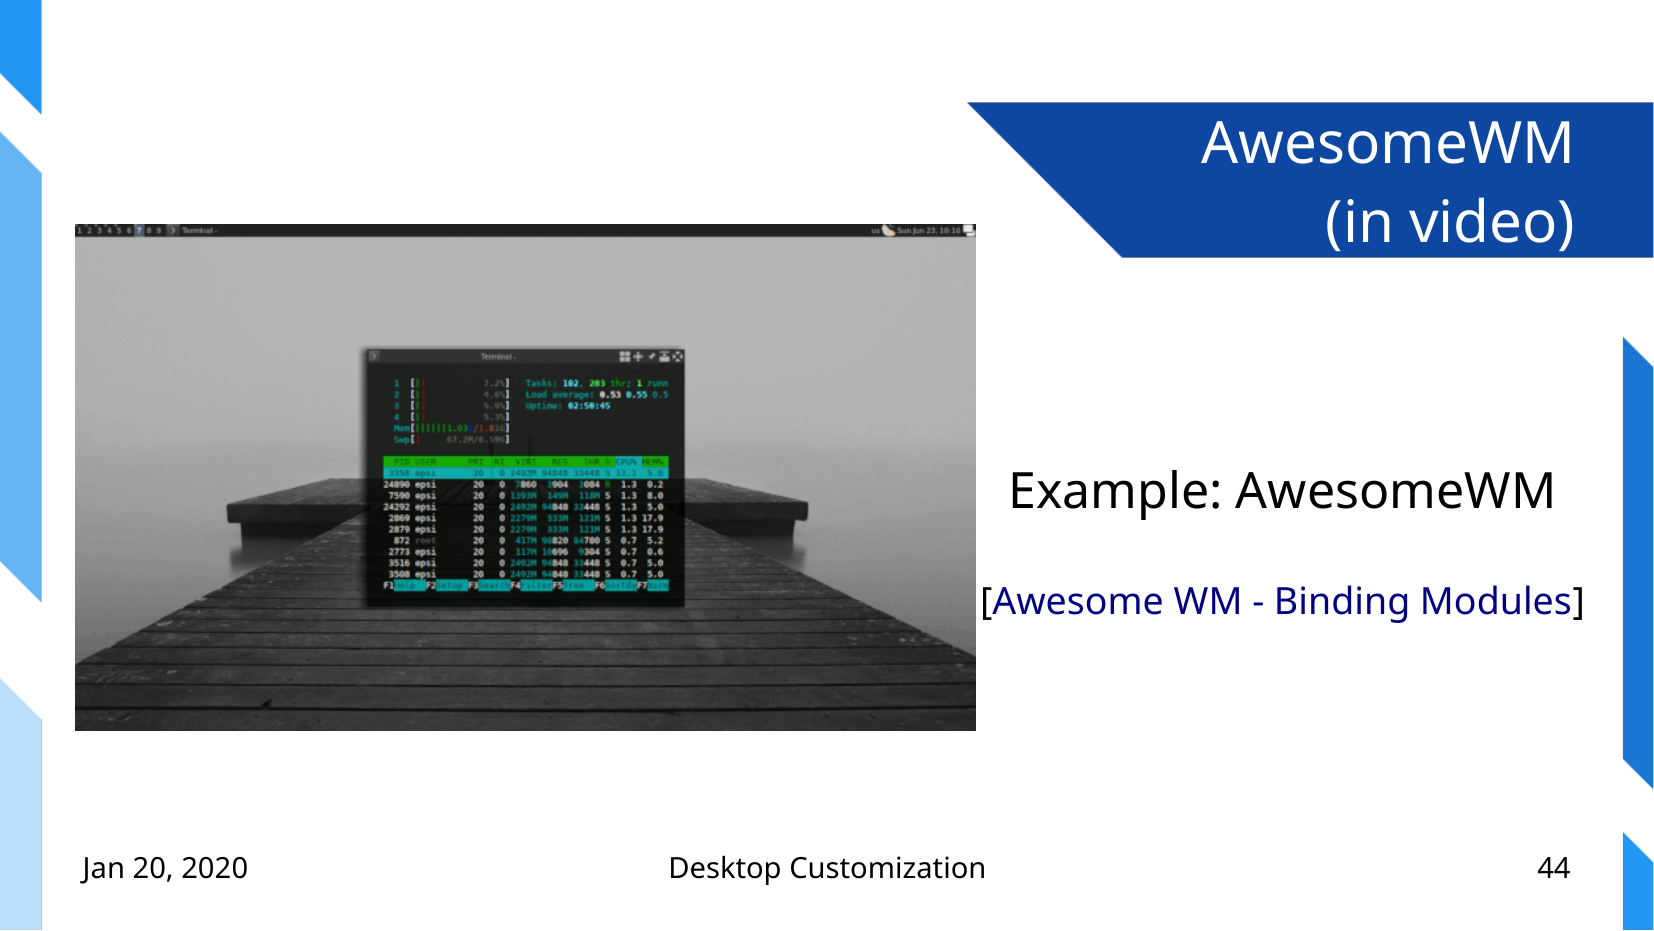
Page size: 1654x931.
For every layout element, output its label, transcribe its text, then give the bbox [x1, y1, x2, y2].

subtitle Example: AwesomeWM [Awesome WM - Binding Modules] [975, 270, 1591, 811]
title AwesomeWM (in video) [1050, 105, 1576, 256]
picture [0, 0, 1654, 930]
